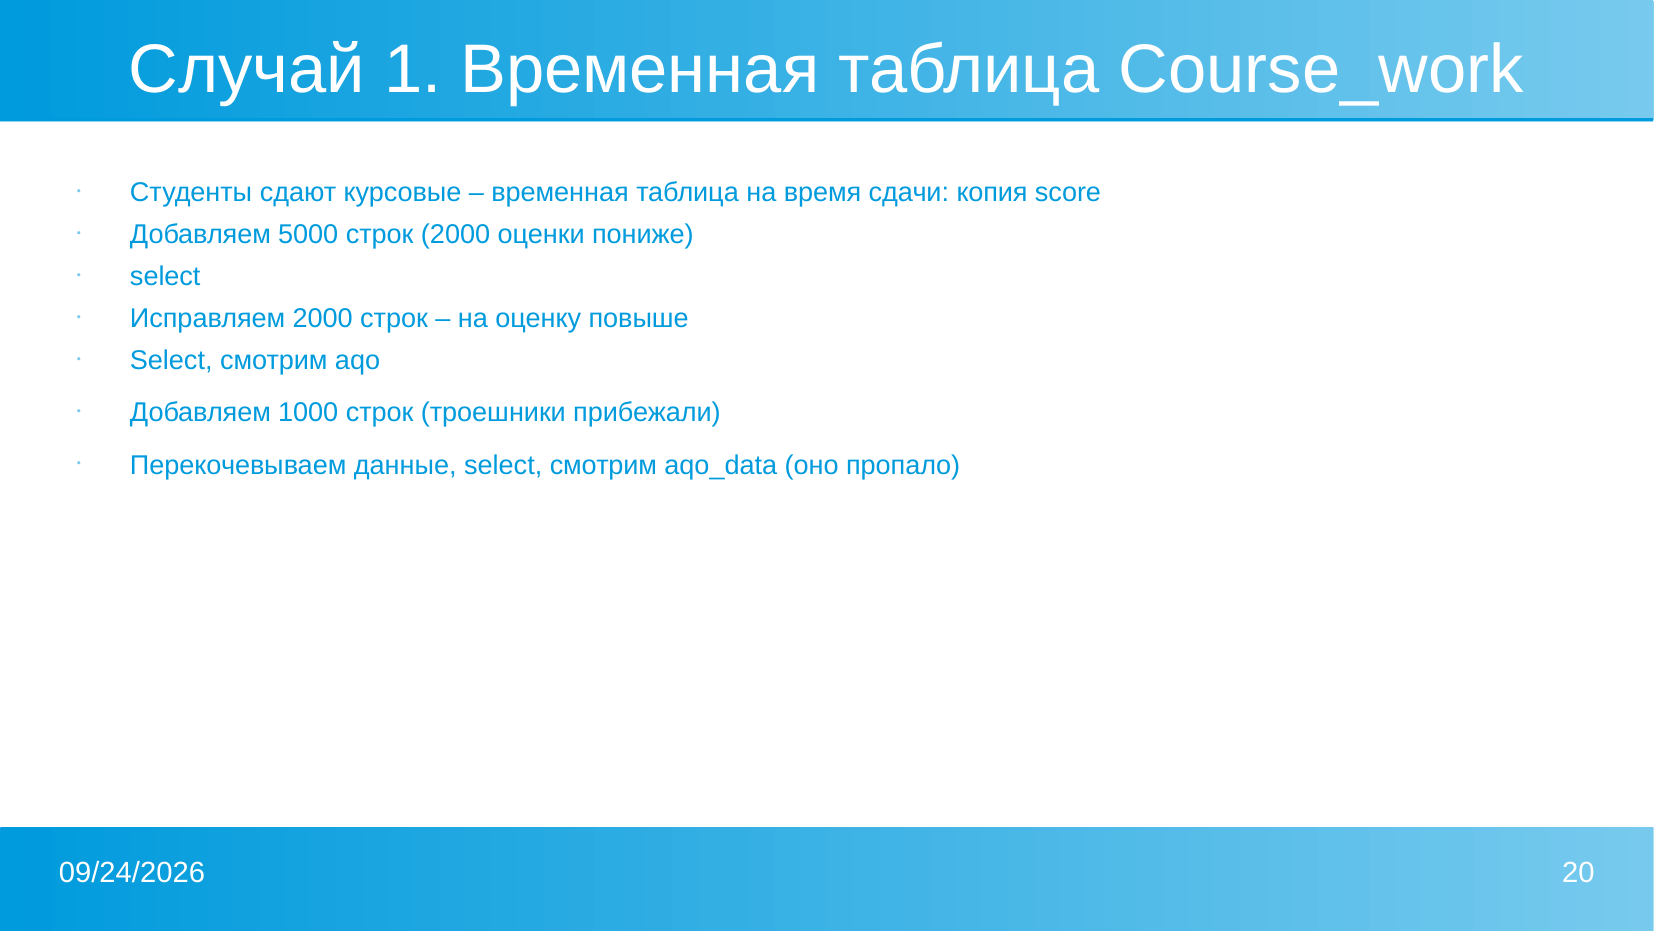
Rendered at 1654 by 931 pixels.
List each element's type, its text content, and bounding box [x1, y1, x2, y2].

list Студенты сдают курсовые – временная таблица на время сдачи: копия score Добавляем 5000 строк (2000 оценки пониже) select Исправляем 2000 строк – на оценку повыше Select, смотрим aqo Добавляем 1000 строк (троешники прибежали) Перекочевываем данные, select, смотрим aqo_data (оно пропало) [59, 177, 1595, 768]
title Случай 1. Временная таблица Course_work [59, 29, 1595, 108]
